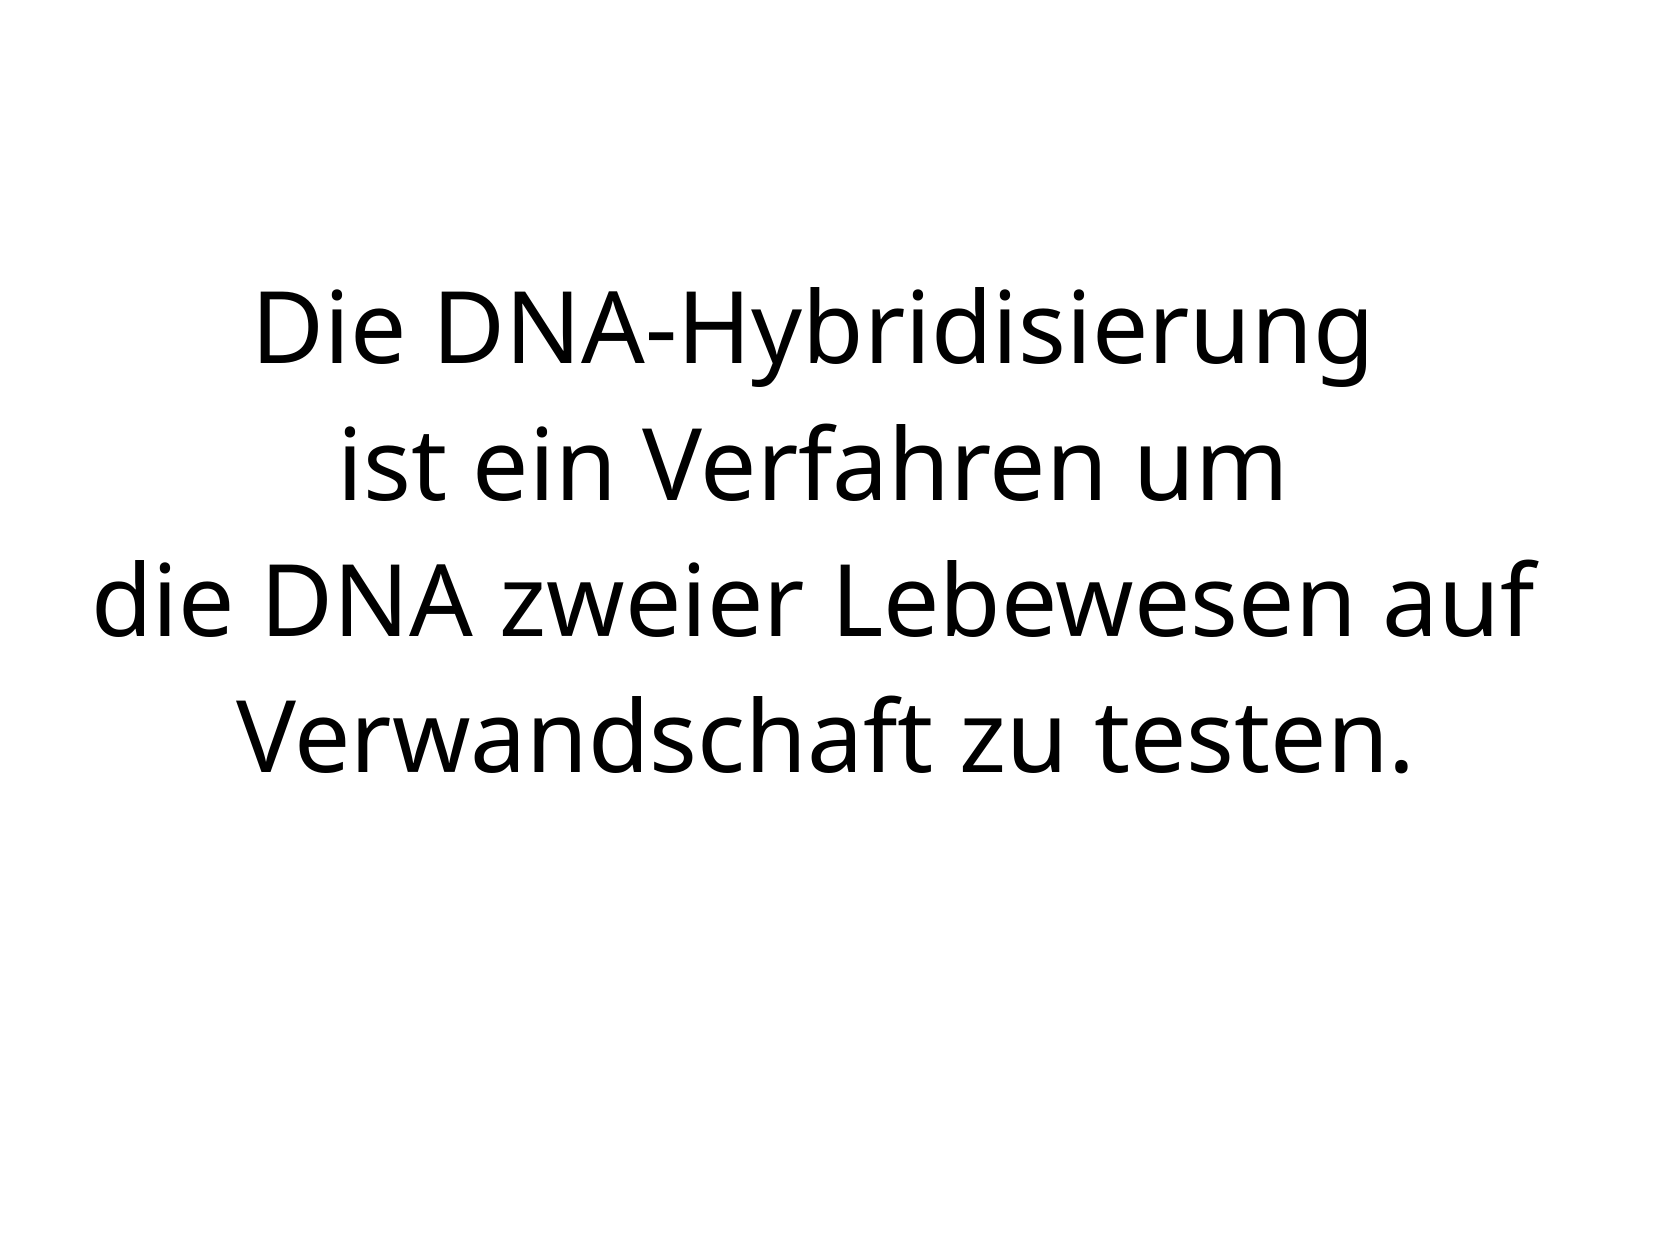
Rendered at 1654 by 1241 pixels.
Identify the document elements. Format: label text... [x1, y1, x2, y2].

subtitle Die DNA-Hybridisierung ist ein Verfahren um die DNA zweier Lebewesen auf Verwandschaft zu testen. [82, 49, 1571, 1010]
